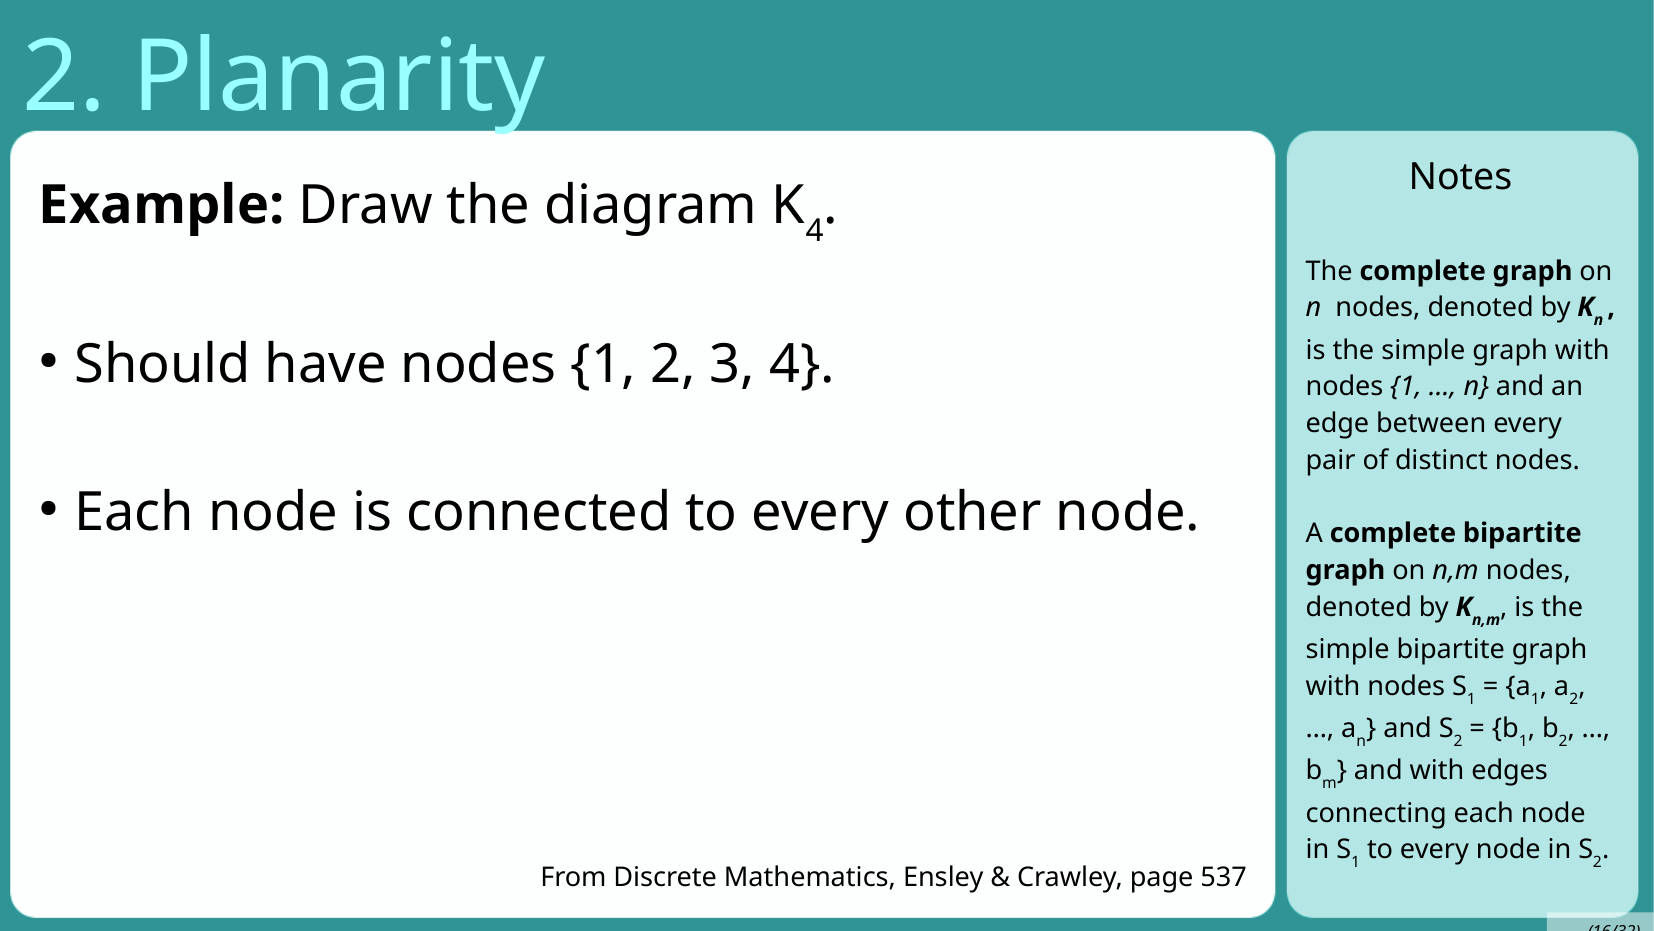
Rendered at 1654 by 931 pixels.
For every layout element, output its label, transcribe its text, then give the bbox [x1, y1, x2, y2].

text_box Example: Draw the diagram K4. Should have nodes {1, 2, 3, 4}. Each node is connected to every other node. [39, 165, 1247, 892]
text_box Notes The complete graph on n nodes, denoted by Kn , is the simple graph with nodes {1, …, n} and an edge between every pair of distinct nodes. A complete bipartite graph on n,m nodes, denoted by Kn,m, is the simple bipartite graph with nodes S1 = {a1, a2, …, an} and S2 = {b1, b2, …, bm} and with edges connecting each node in S1 to every node in S2. [1290, 141, 1631, 891]
picture [0, 0, 1654, 931]
title 2. Planarity [22, 13, 1511, 130]
text_box From Discrete Mathematics, Ensley & Crawley, page 537 [536, 860, 1247, 892]
text_box (<number>/32) [1546, 912, 1654, 931]
